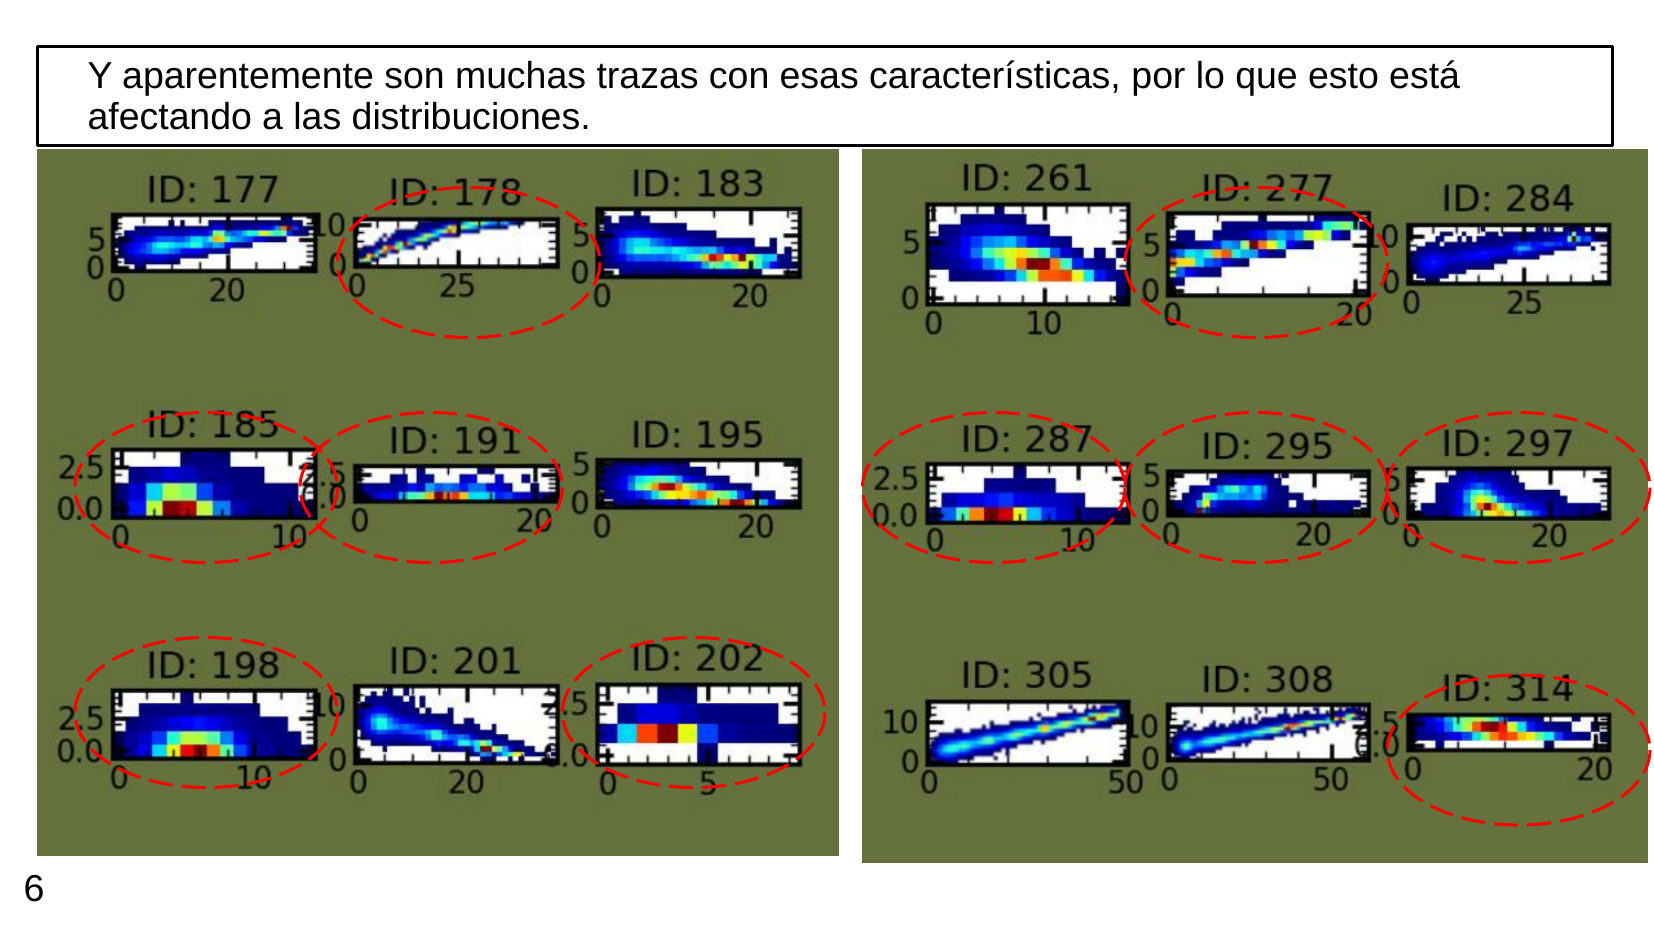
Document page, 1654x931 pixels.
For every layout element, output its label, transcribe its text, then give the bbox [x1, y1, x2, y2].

text_box [562, 637, 826, 788]
picture [37, 149, 839, 856]
picture [862, 149, 1648, 481]
text_box Y aparentemente son muchas trazas con esas características, por lo que esto está afectando a las distribuciones. [37, 46, 1613, 146]
text_box [74, 412, 563, 563]
text_box [337, 187, 601, 338]
text_box [862, 412, 1651, 563]
text_box [74, 637, 338, 788]
picture [862, 495, 1648, 863]
text_box <number> [8, 860, 638, 931]
text_box [1387, 675, 1651, 826]
text_box [1124, 187, 1388, 338]
